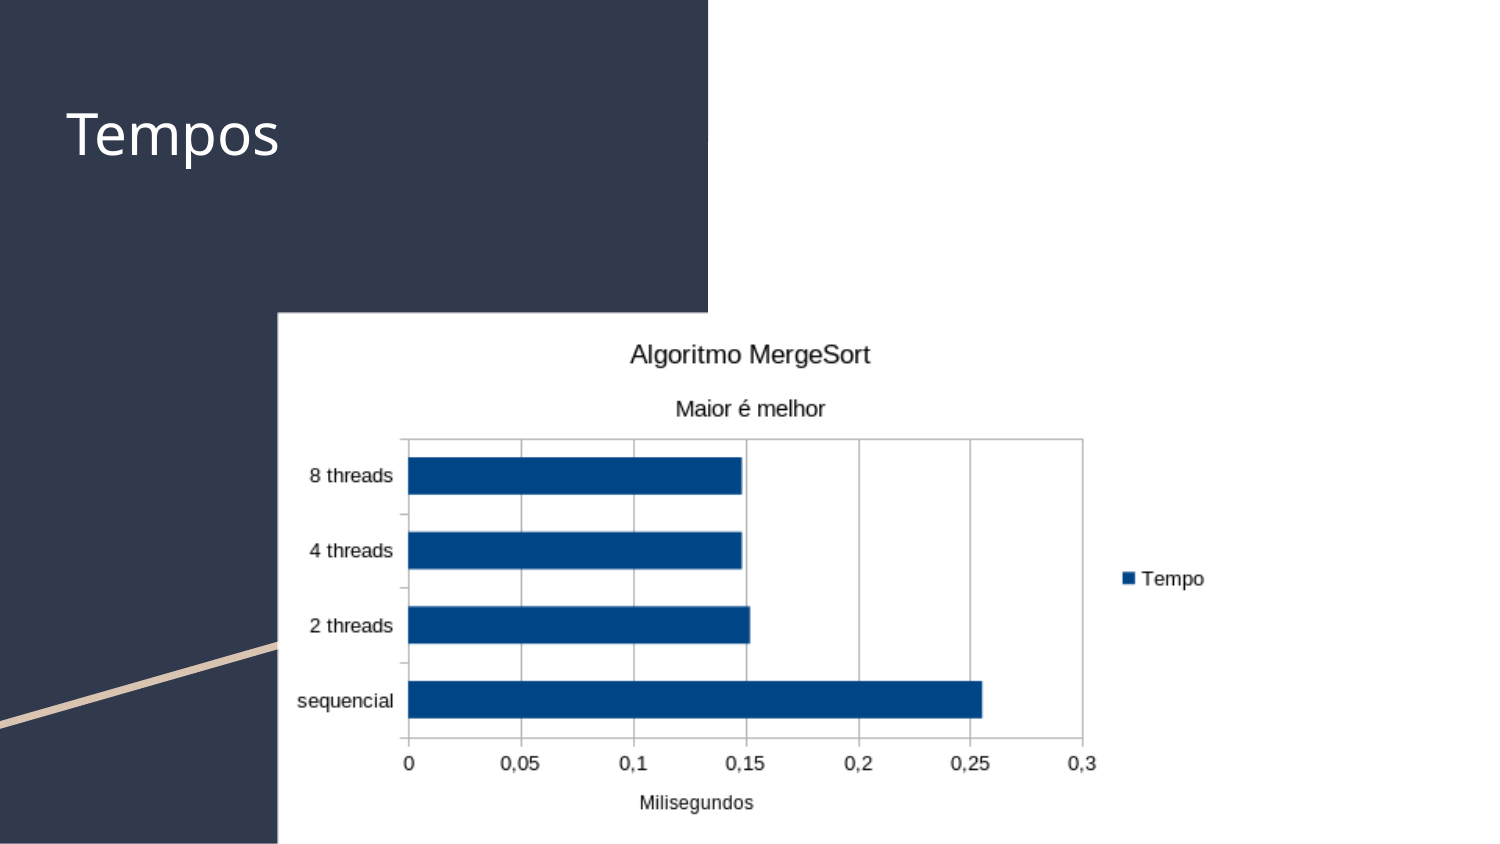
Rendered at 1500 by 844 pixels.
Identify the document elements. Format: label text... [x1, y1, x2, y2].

picture [277, 312, 1223, 844]
title Tempos [51, 82, 660, 494]
